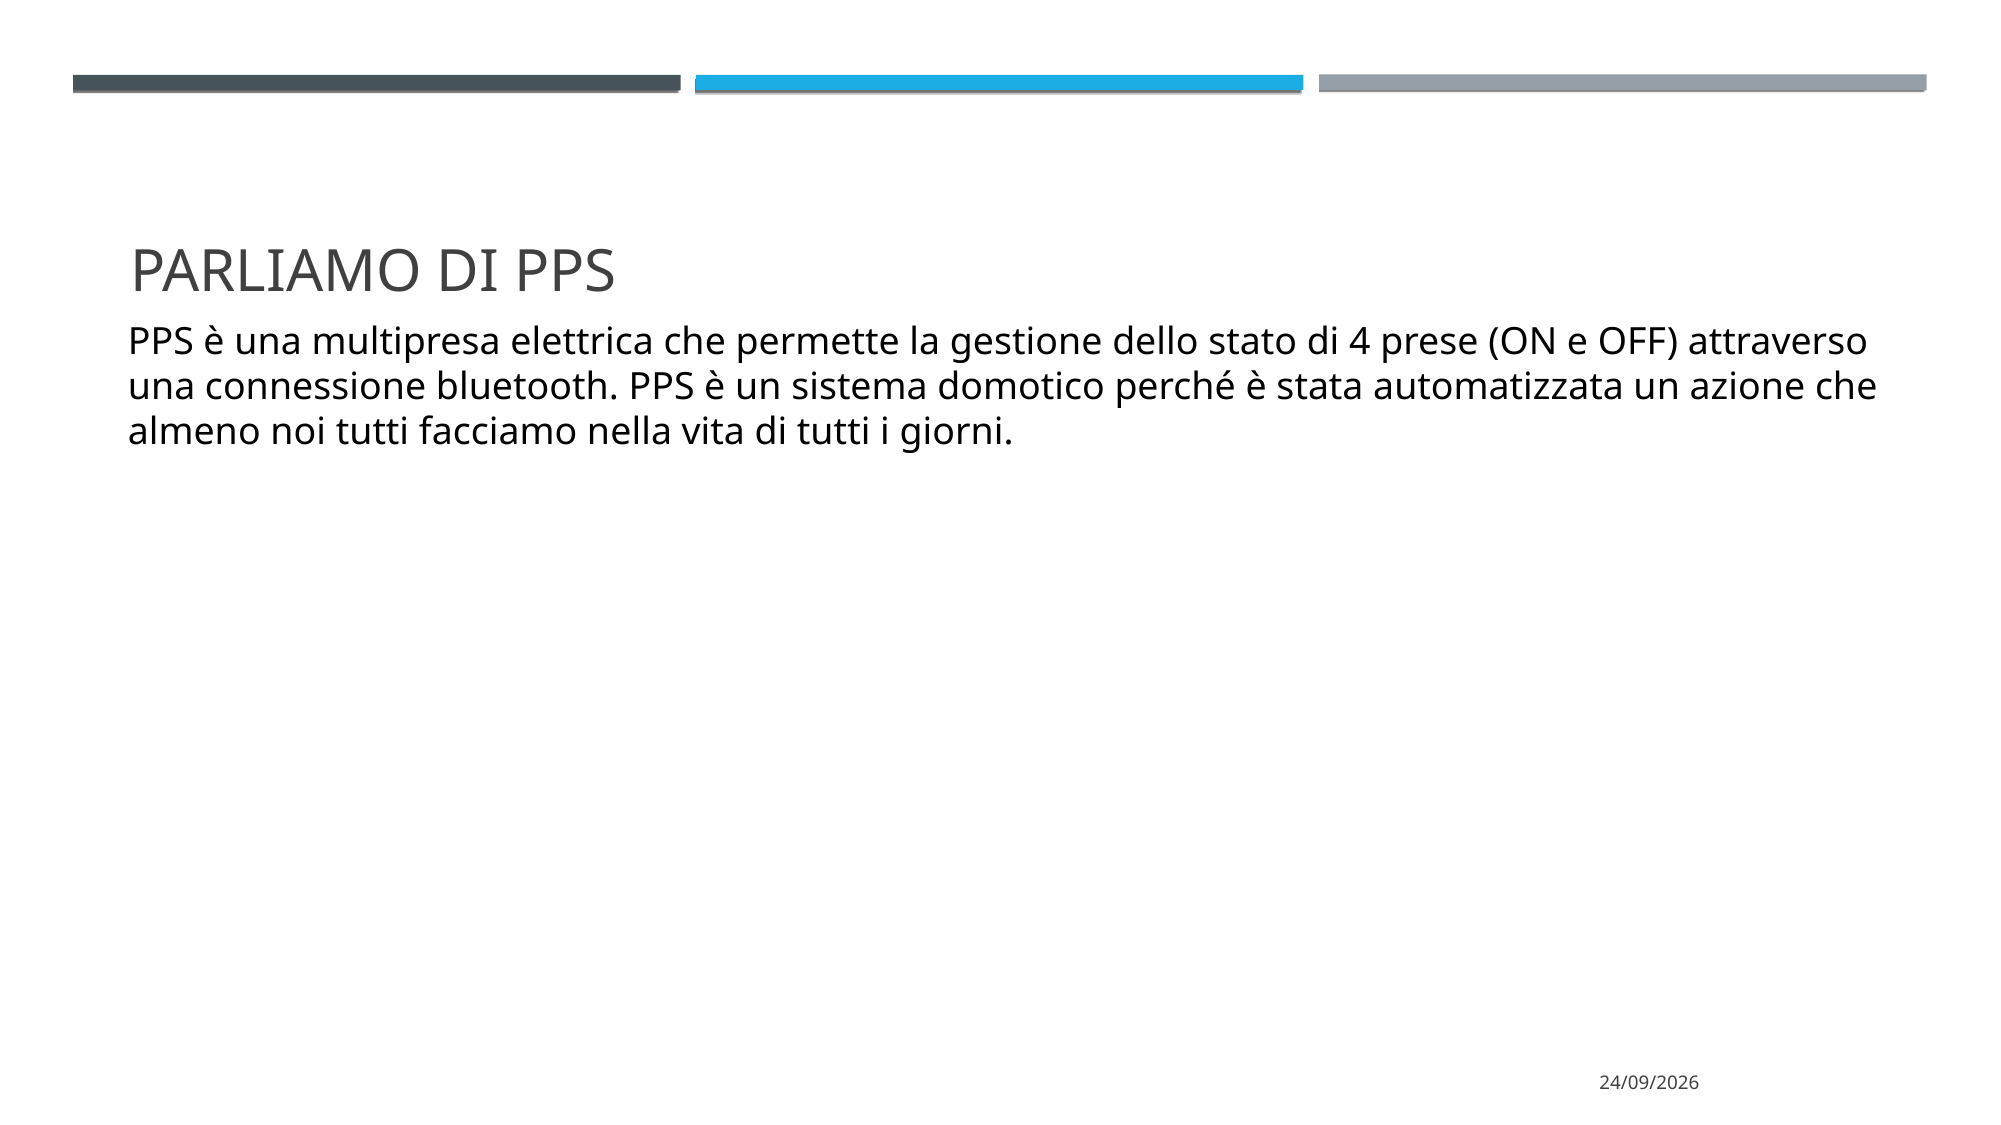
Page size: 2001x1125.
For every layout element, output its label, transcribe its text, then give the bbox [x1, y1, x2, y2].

title Parliamo di pps [115, 115, 1925, 310]
text_box PPS è una multipresa elettrica che permette la gestione dello stato di 4 prese (ON e OFF) attraverso una connessione bluetooth. PPS è un sistema domotico perché è stata automatizzata un azione che almeno noi tutti facciamo nella vita di tutti i giorni. [113, 310, 1939, 550]
slide_number 20/03/2024 [1247, 1053, 1715, 1114]
